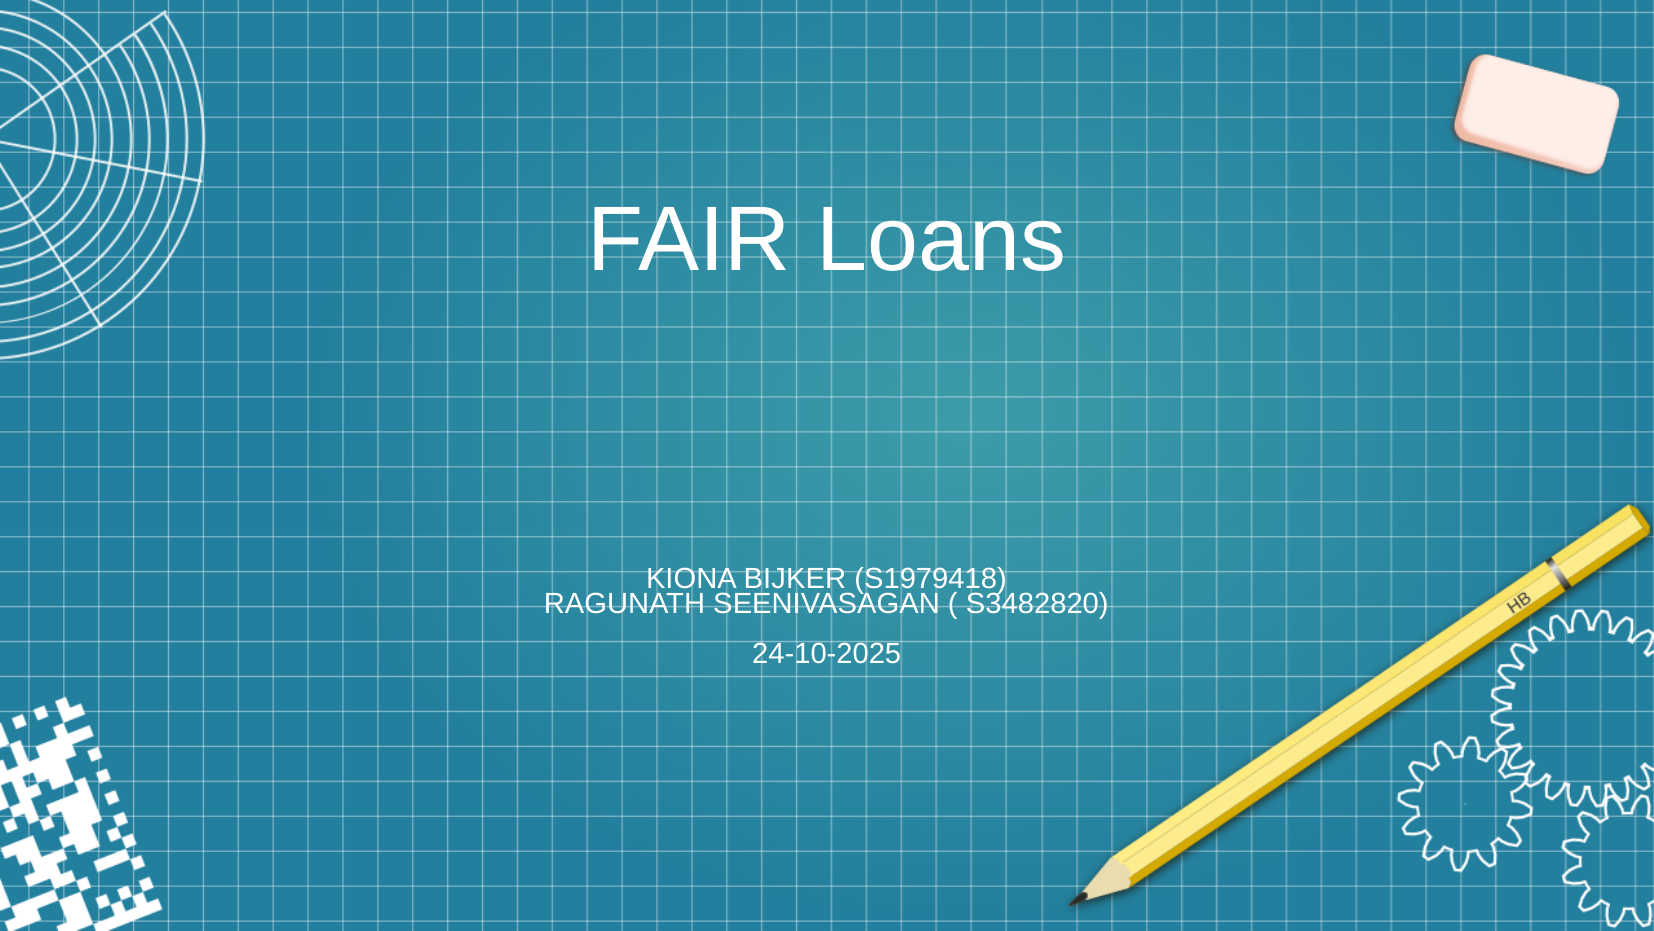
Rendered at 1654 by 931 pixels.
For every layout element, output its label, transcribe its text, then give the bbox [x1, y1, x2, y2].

subtitle Kiona Bijker (s1979418) ragunath seenivasagan ( s3482820) 24-10-2025 [82, 389, 1571, 842]
title FAIR Loans [82, 132, 1571, 346]
picture [0, 0, 1654, 931]
